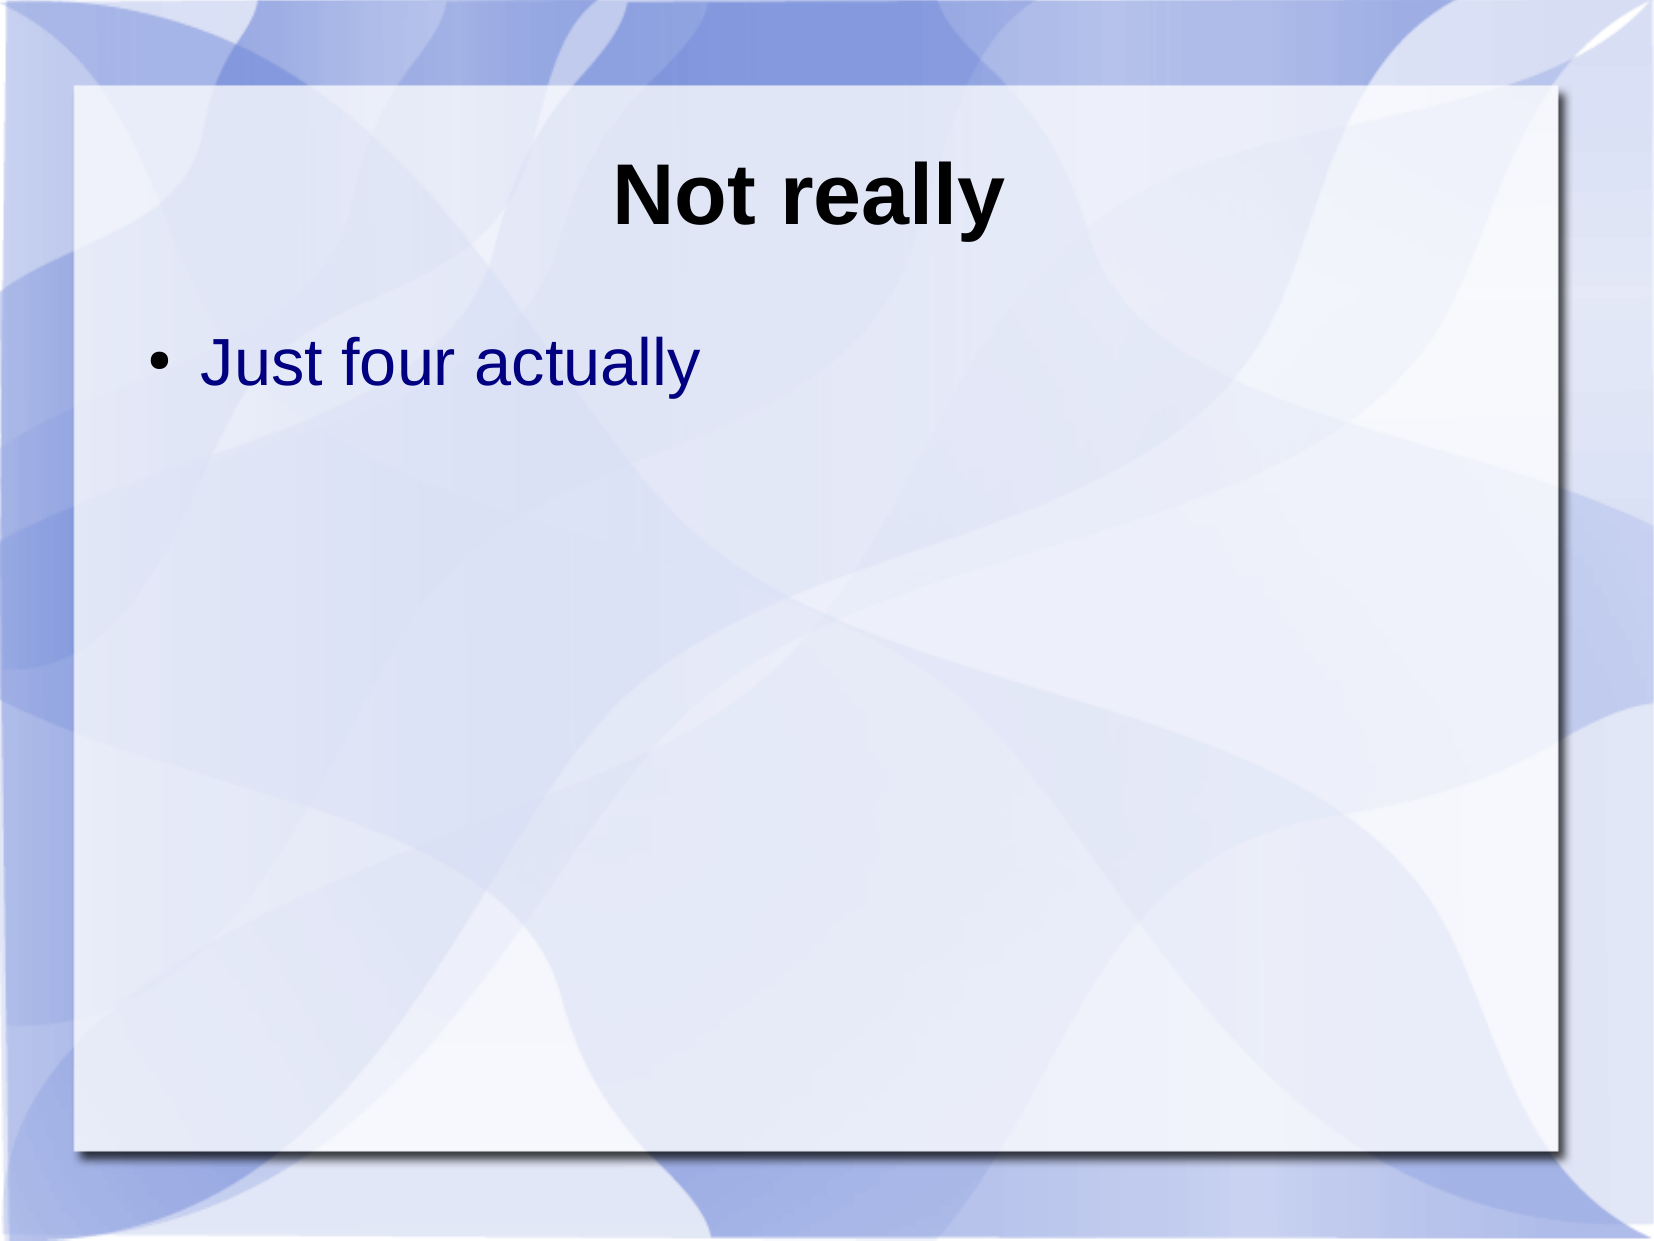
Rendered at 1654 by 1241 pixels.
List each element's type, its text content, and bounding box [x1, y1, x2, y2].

picture [0, 0, 1654, 1241]
title Not really [82, 90, 1536, 298]
list Just four actually [129, 324, 1489, 1235]
